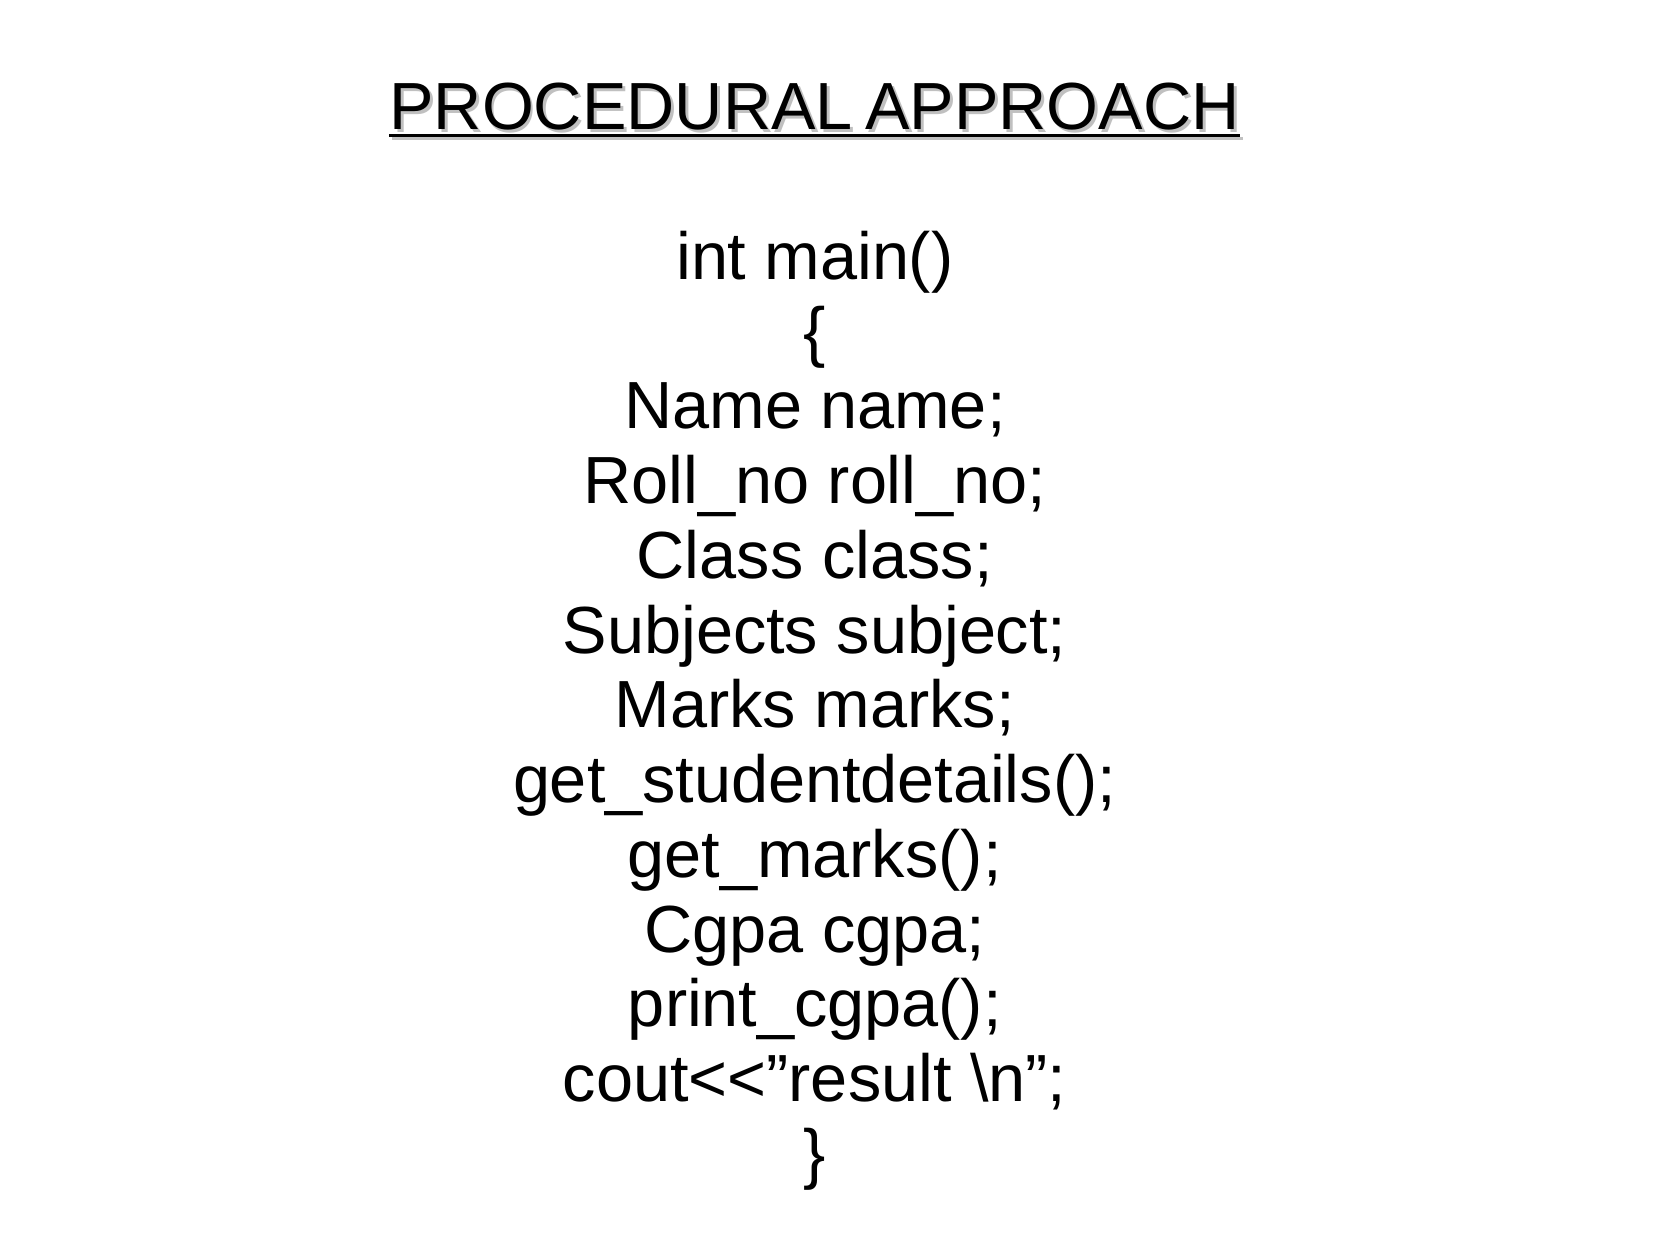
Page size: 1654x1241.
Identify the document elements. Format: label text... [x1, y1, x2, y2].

subtitle PROCEDURAL APPROACH int main() { Name name; Roll_no roll_no; Class class; Subjects subject; Marks marks; get_studentdetails(); get_marks(); Cgpa cgpa; print_cgpa(); cout<<”result \n”; } [70, 35, 1559, 1241]
